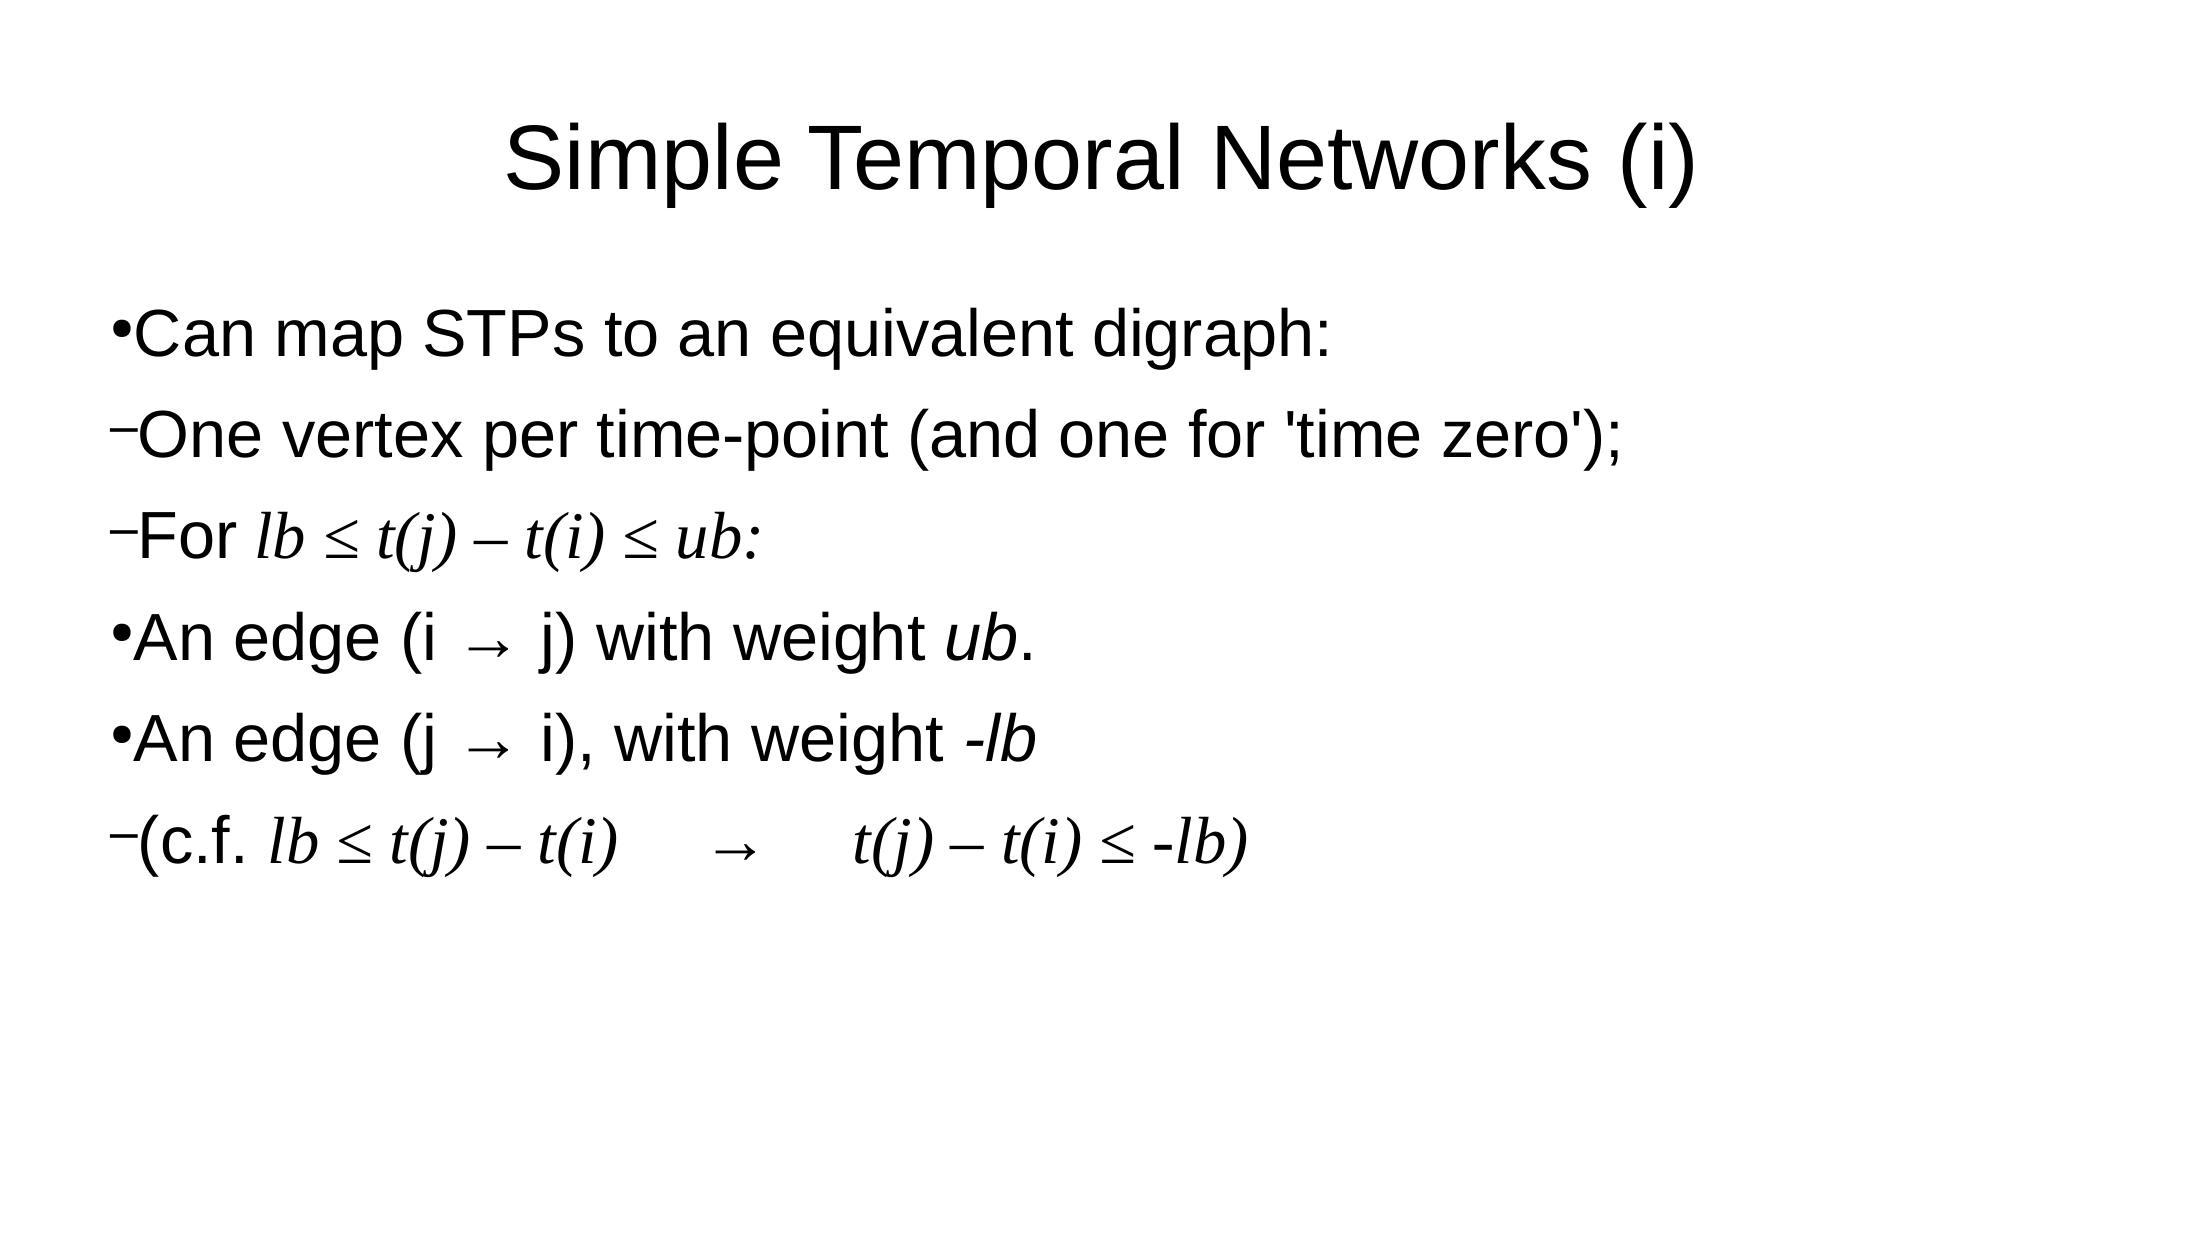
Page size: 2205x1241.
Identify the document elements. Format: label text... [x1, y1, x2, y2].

title Simple Temporal Networks (i) [110, 49, 2095, 257]
list Can map STPs to an equivalent digraph: One vertex per time-point (and one for 'time zero'); For lb ≤ t(j) – t(i) ≤ ub: An edge (i → j) with weight ub. An edge (j → i), with weight -lb (c.f. lb ≤ t(j) – t(i) → t(j) – t(i) ≤ -lb) [110, 290, 2095, 1010]
